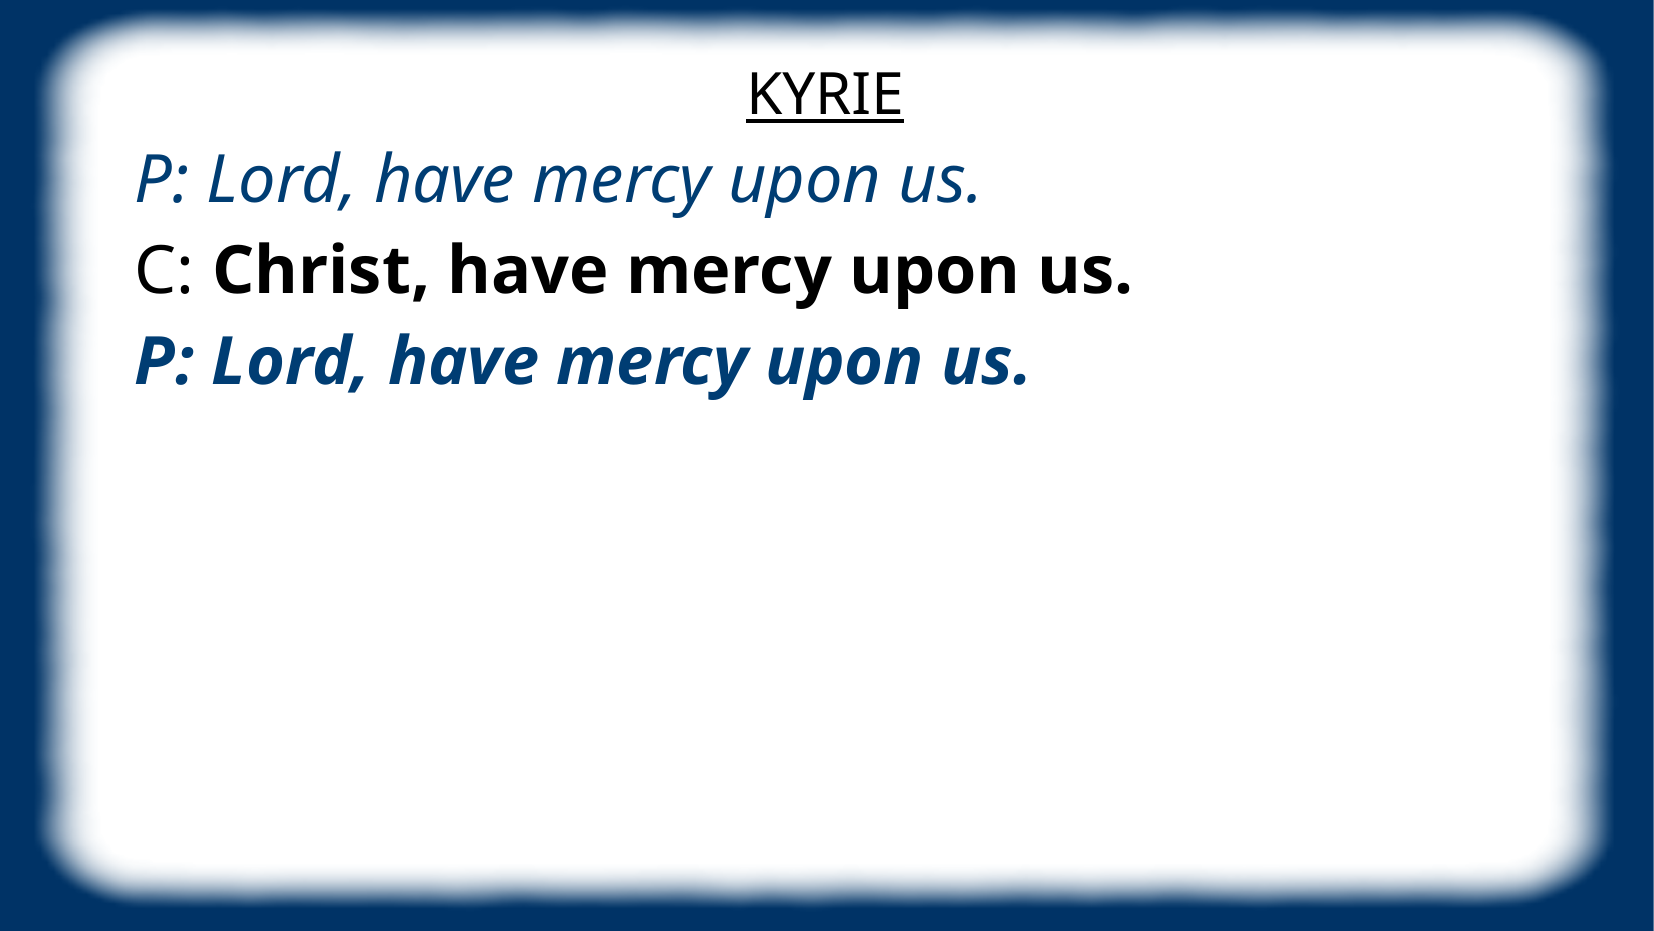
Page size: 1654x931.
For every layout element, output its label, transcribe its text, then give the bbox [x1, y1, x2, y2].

picture [0, 0, 1654, 931]
text_box KYRIE P: Lord, have mercy upon us. C: Christ, have mercy upon us. P: Lord, have mercy upon us. [120, 45, 1531, 404]
